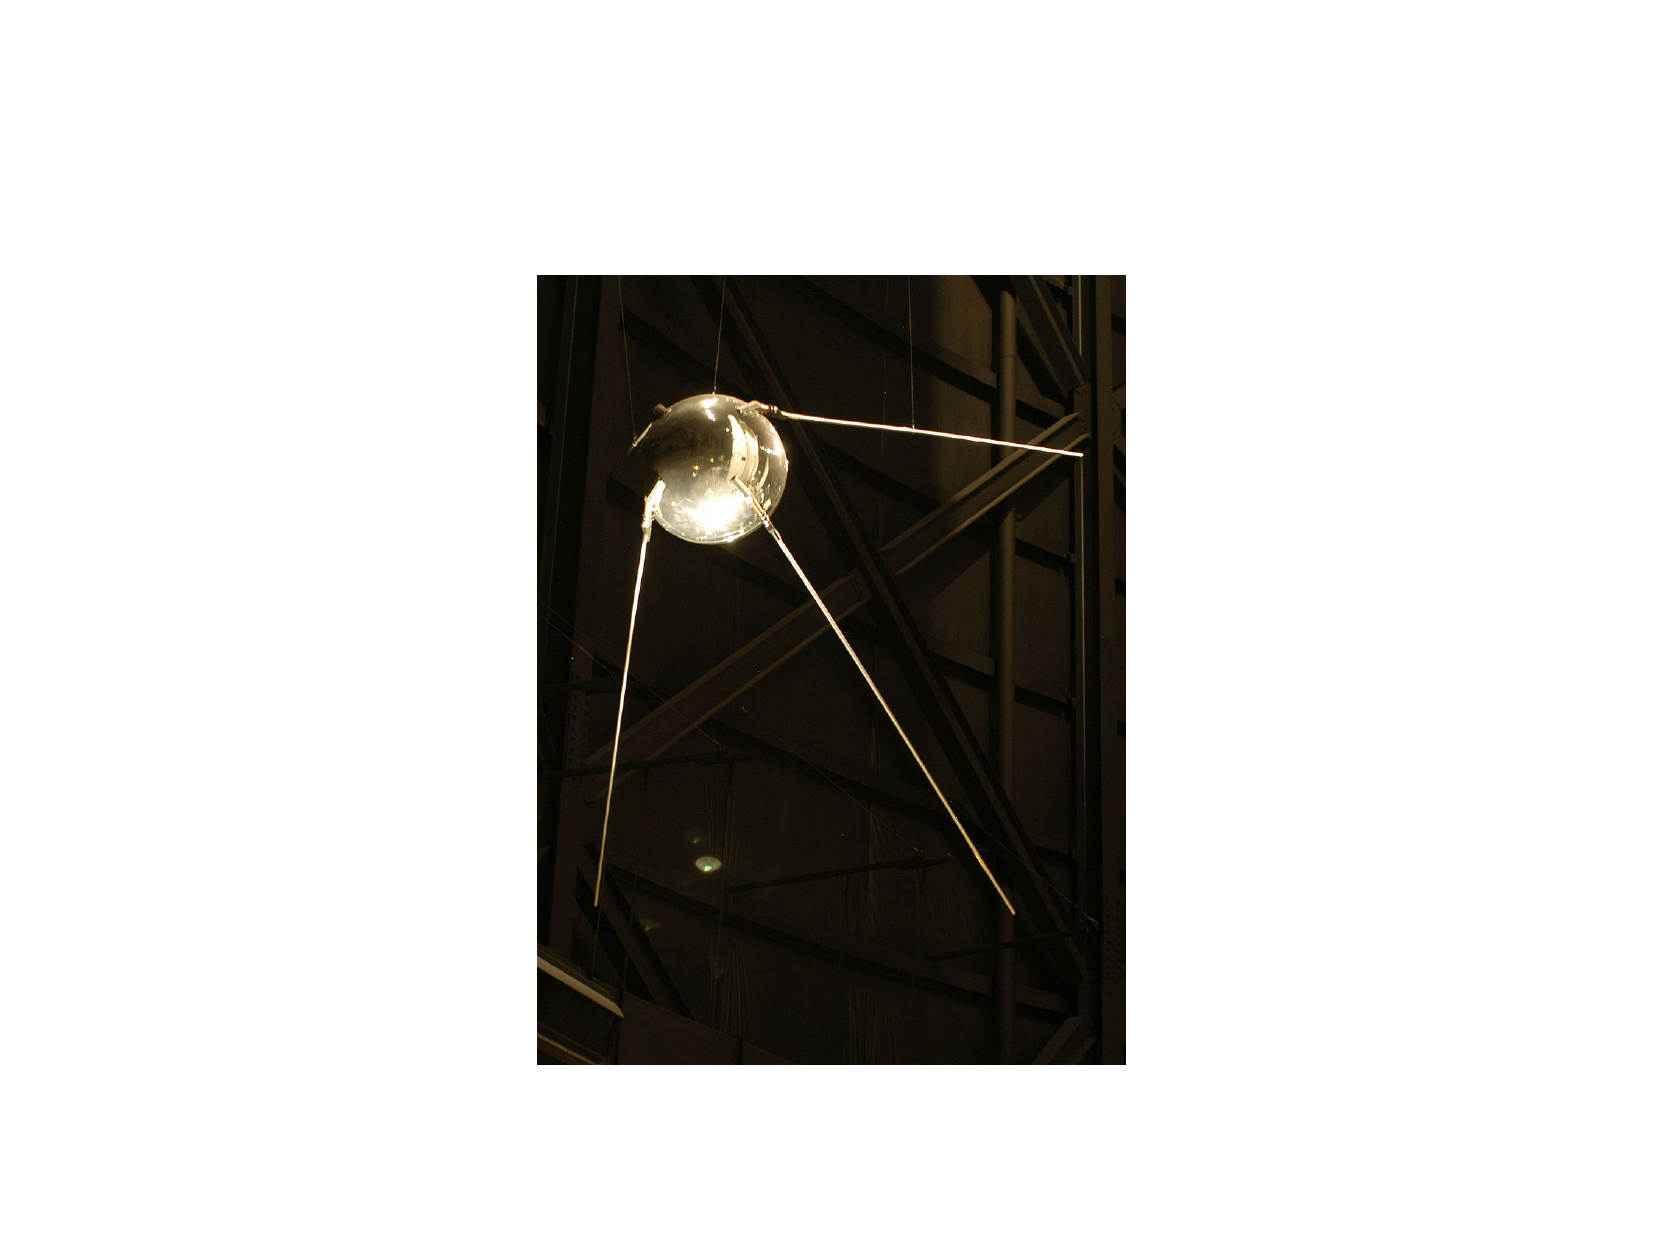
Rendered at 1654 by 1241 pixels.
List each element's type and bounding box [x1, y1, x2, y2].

picture [537, 275, 1126, 1066]
